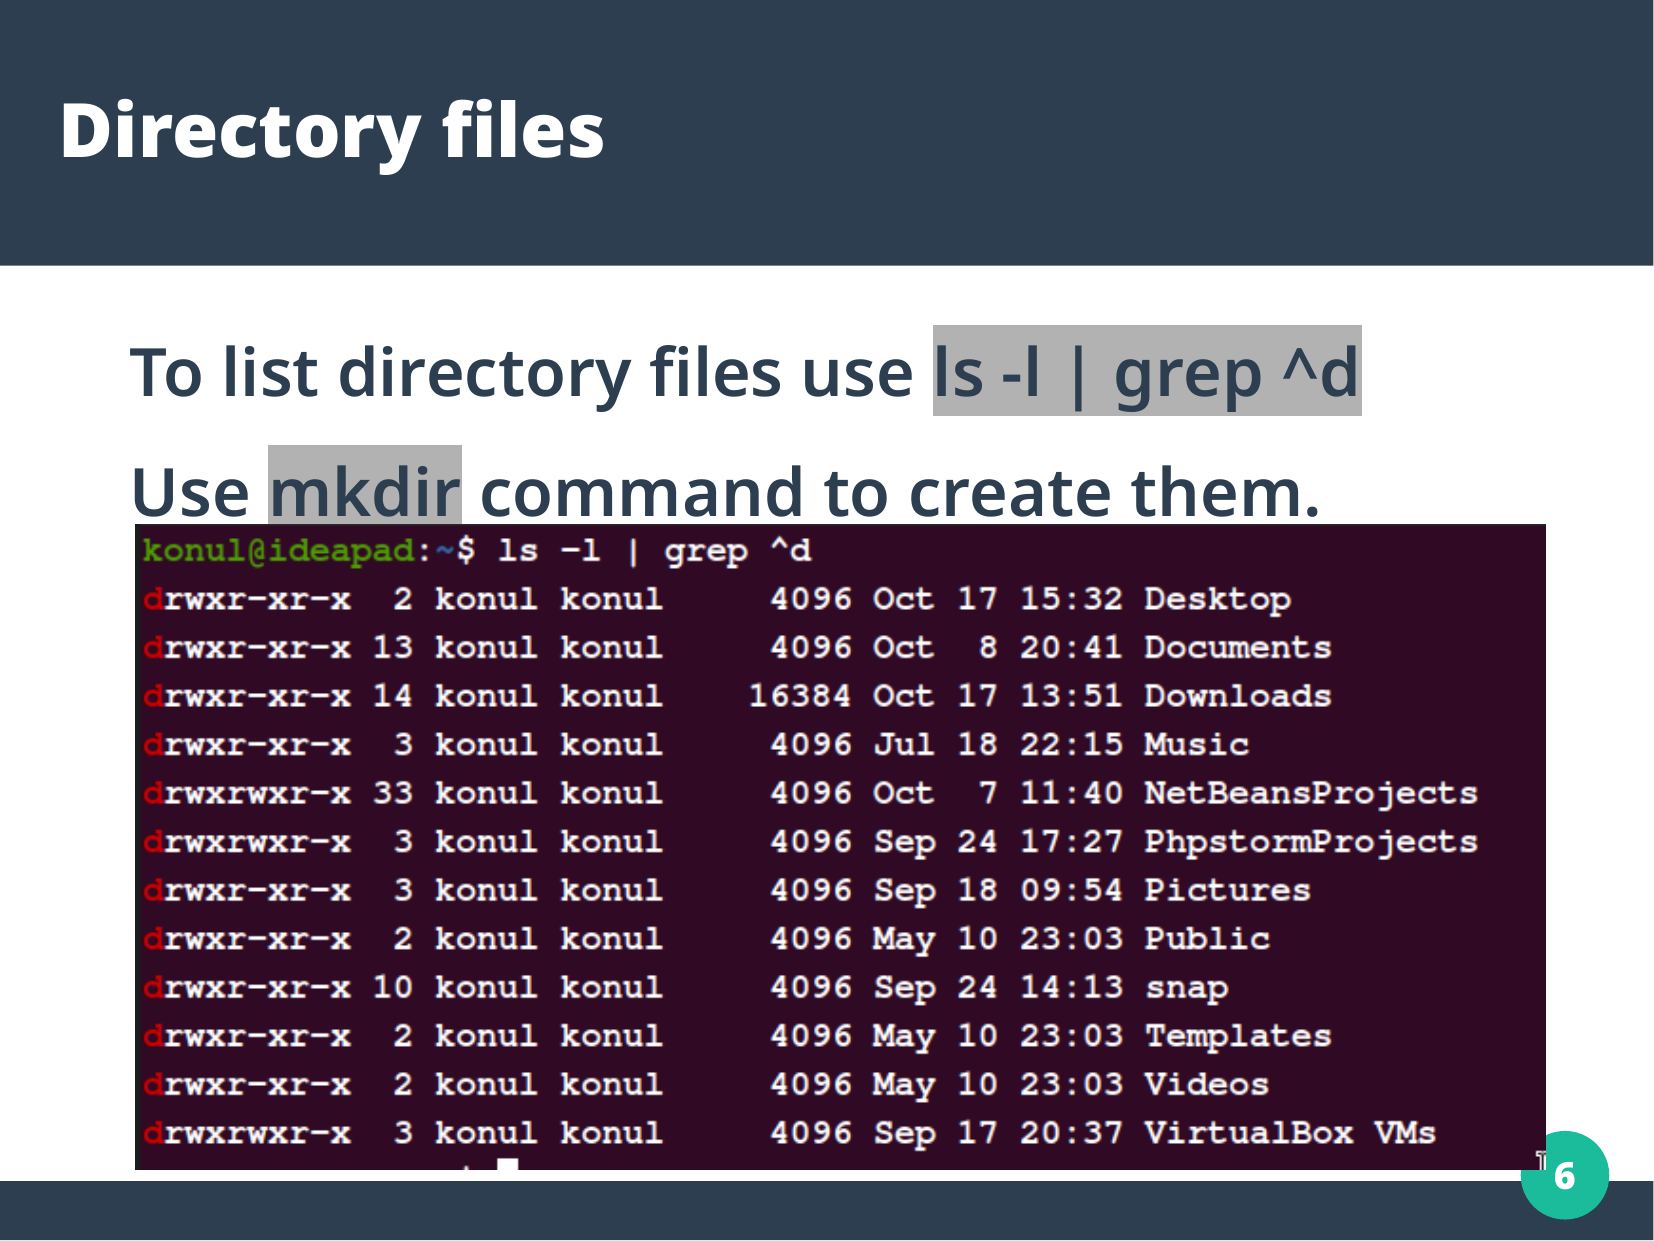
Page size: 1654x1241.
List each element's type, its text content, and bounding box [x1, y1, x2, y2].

picture [135, 524, 1546, 1171]
title Directory files [59, 49, 1595, 207]
list To list directory files use ls -l | grep ^d Use mkdir command to create them. [59, 324, 1595, 1152]
